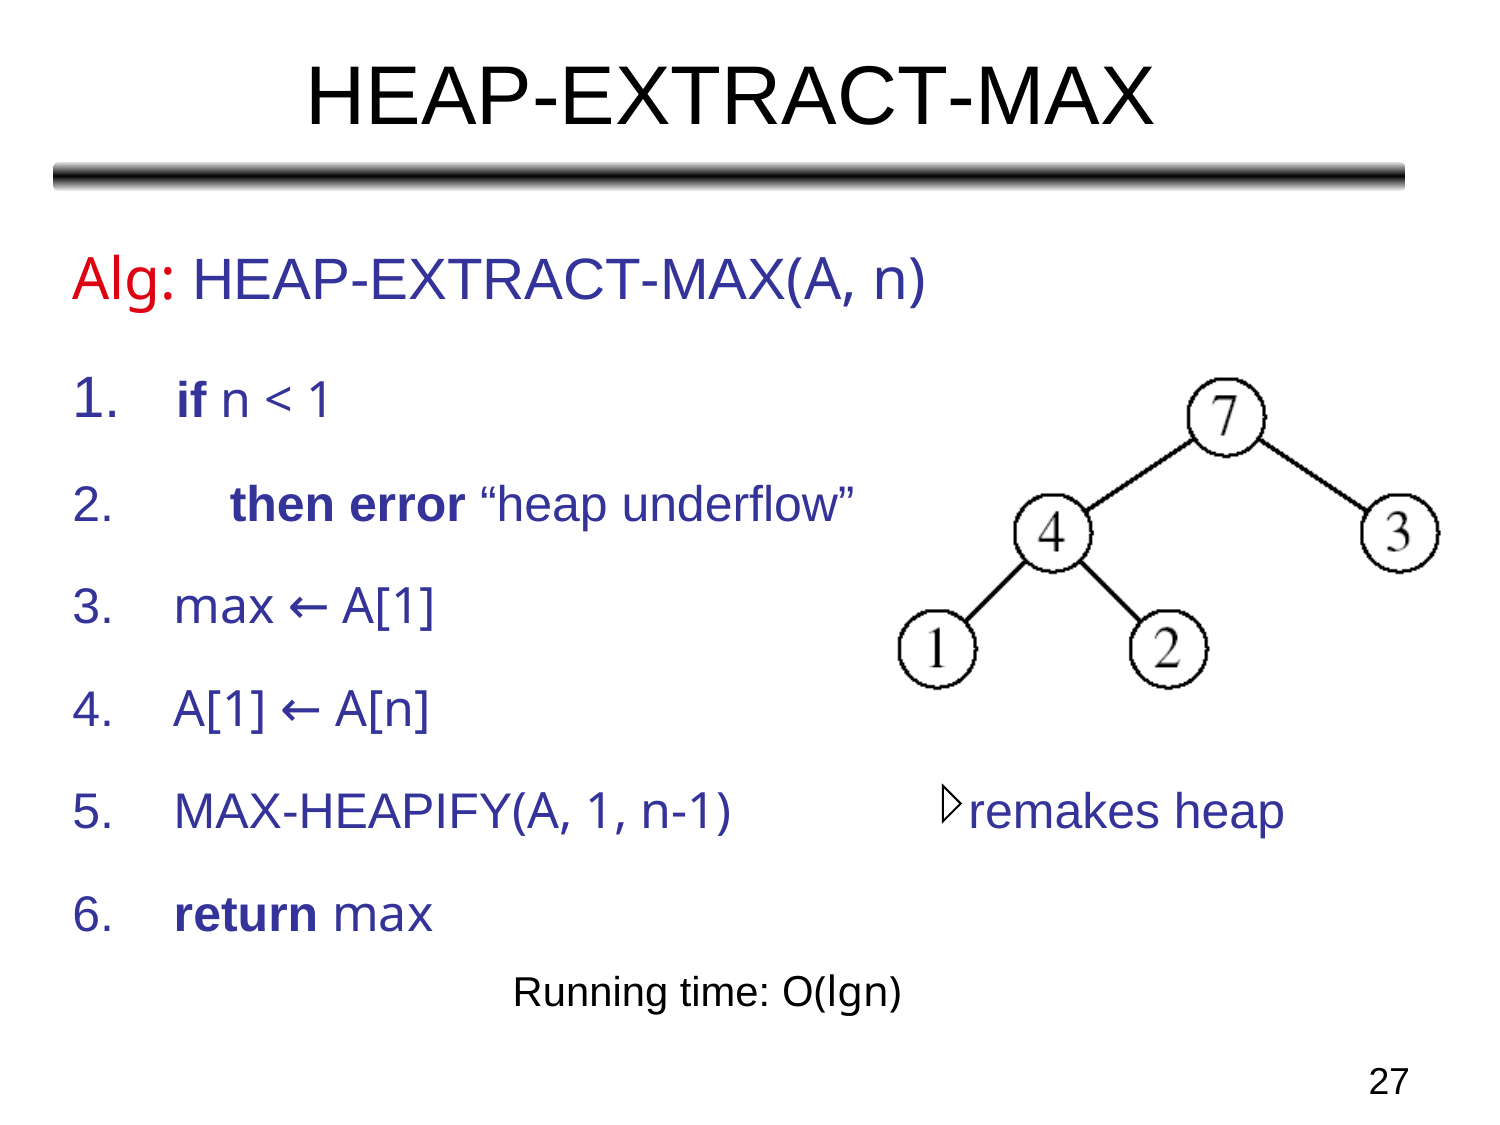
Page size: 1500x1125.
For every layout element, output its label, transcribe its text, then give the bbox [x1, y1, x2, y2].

chart [879, 358, 1457, 703]
text_box Running time: O(lgn) [487, 962, 1038, 1023]
title HEAP-EXTRACT-MAX [55, 16, 1406, 166]
list Alg: HEAP-EXTRACT-MAX(A, n) if n < 1 then error “heap underflow” max ← A[1] A[1] ← A[n] MAX-HEAPIFY(A, 1, n-1) remakes heap return max [57, 199, 1440, 1032]
